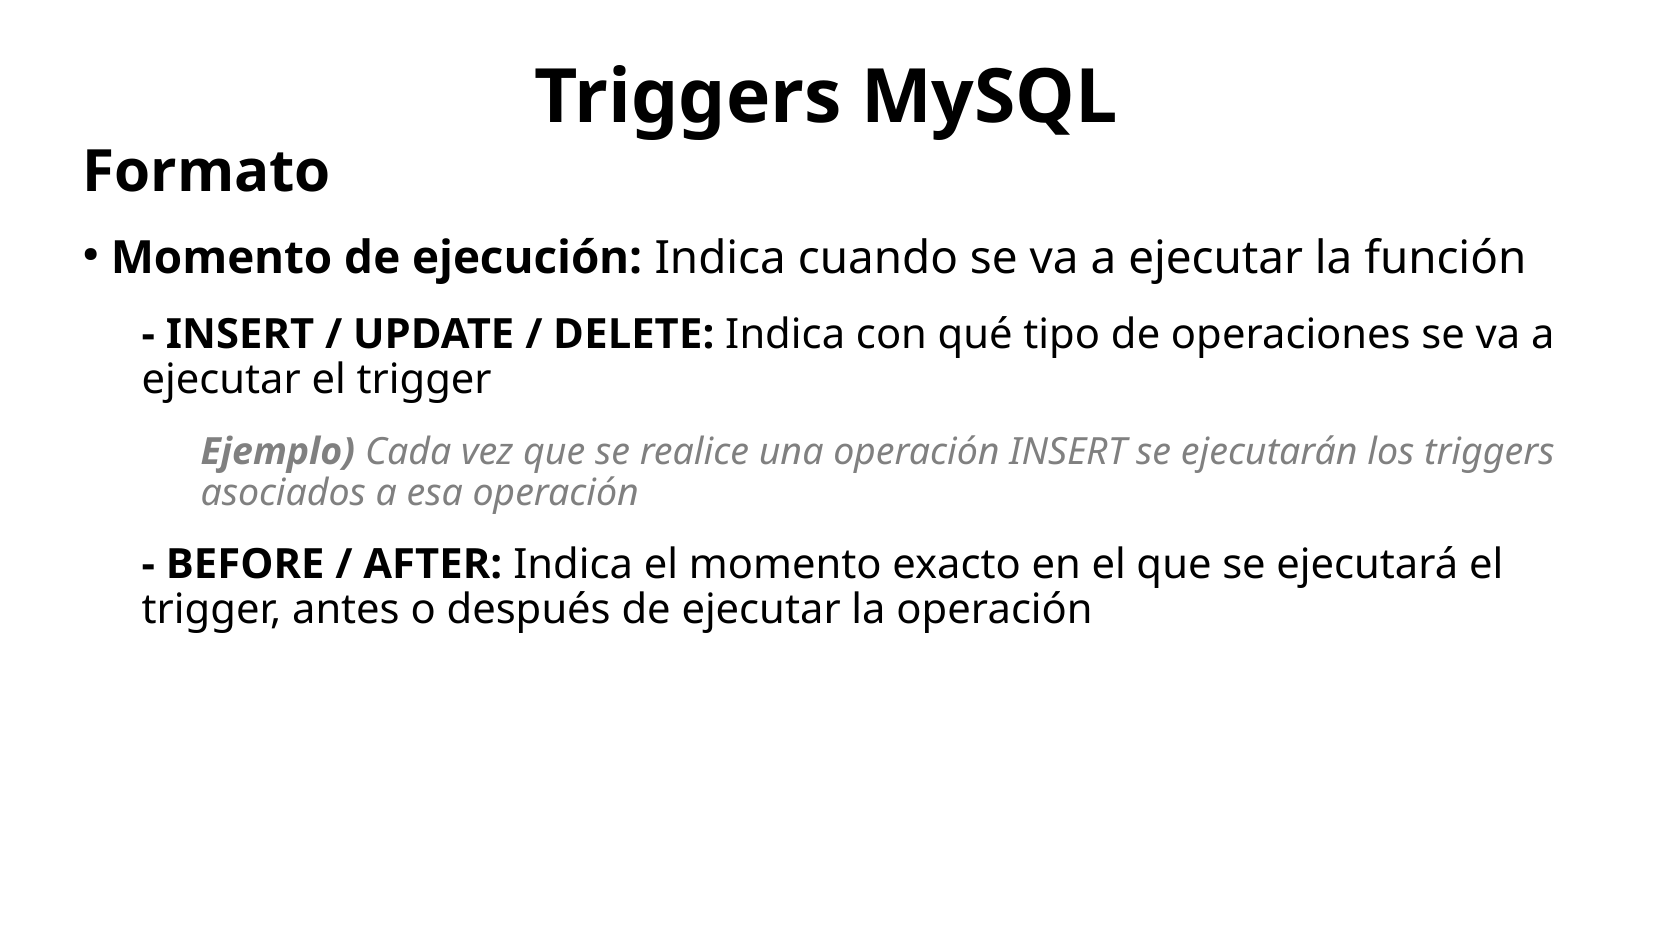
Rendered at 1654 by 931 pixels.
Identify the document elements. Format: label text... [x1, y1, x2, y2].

title Triggers MySQL [82, 37, 1571, 141]
list Formato Momento de ejecución: Indica cuando se va a ejecutar la función - INSERT / UPDATE / DELETE: Indica con qué tipo de operaciones se va a ejecutar el trigger Ejemplo) Cada vez que se realice una operación INSERT se ejecutarán los triggers asociados a esa operación - BEFORE / AFTER: Indica el momento exacto en el que se ejecutará el trigger, antes o después de ejecutar la operación [82, 141, 1595, 851]
